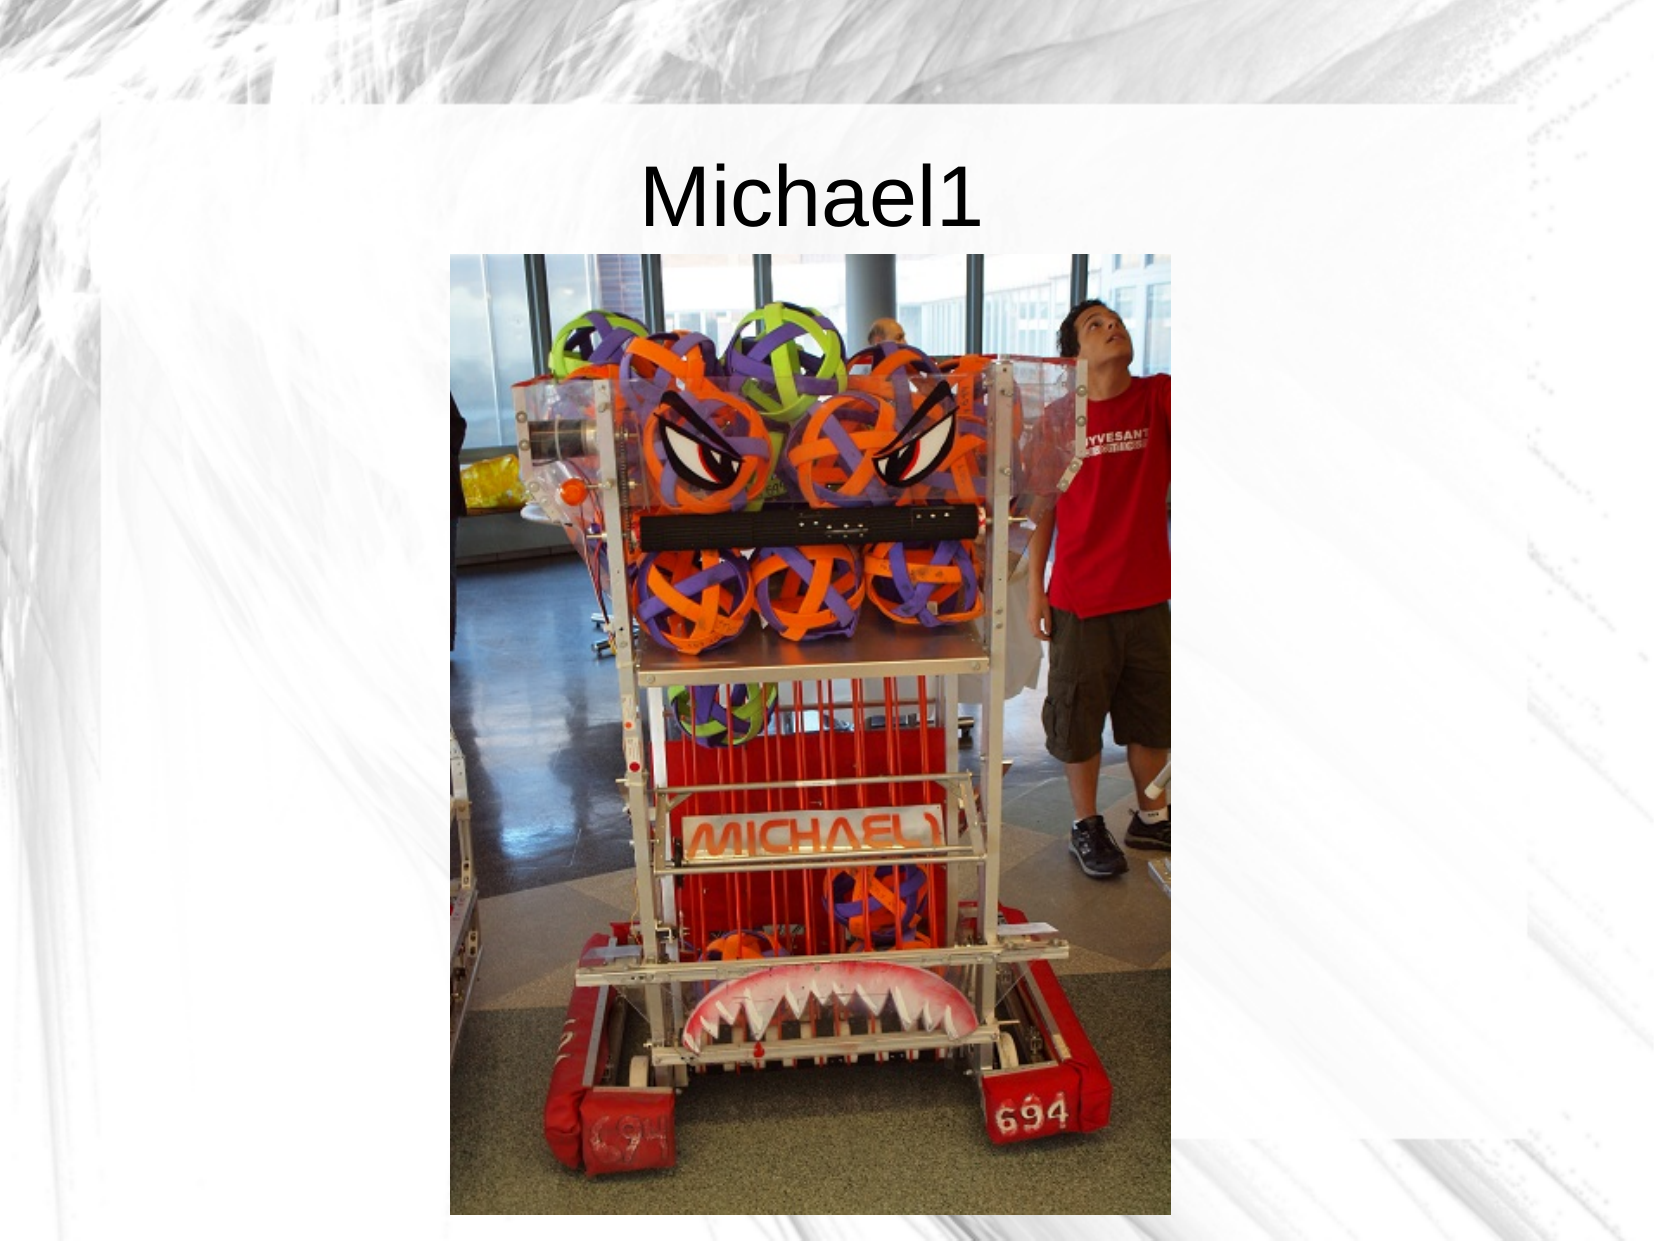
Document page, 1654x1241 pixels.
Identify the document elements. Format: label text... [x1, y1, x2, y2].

picture [0, 0, 1654, 1241]
title Michael1 [118, 112, 1506, 281]
